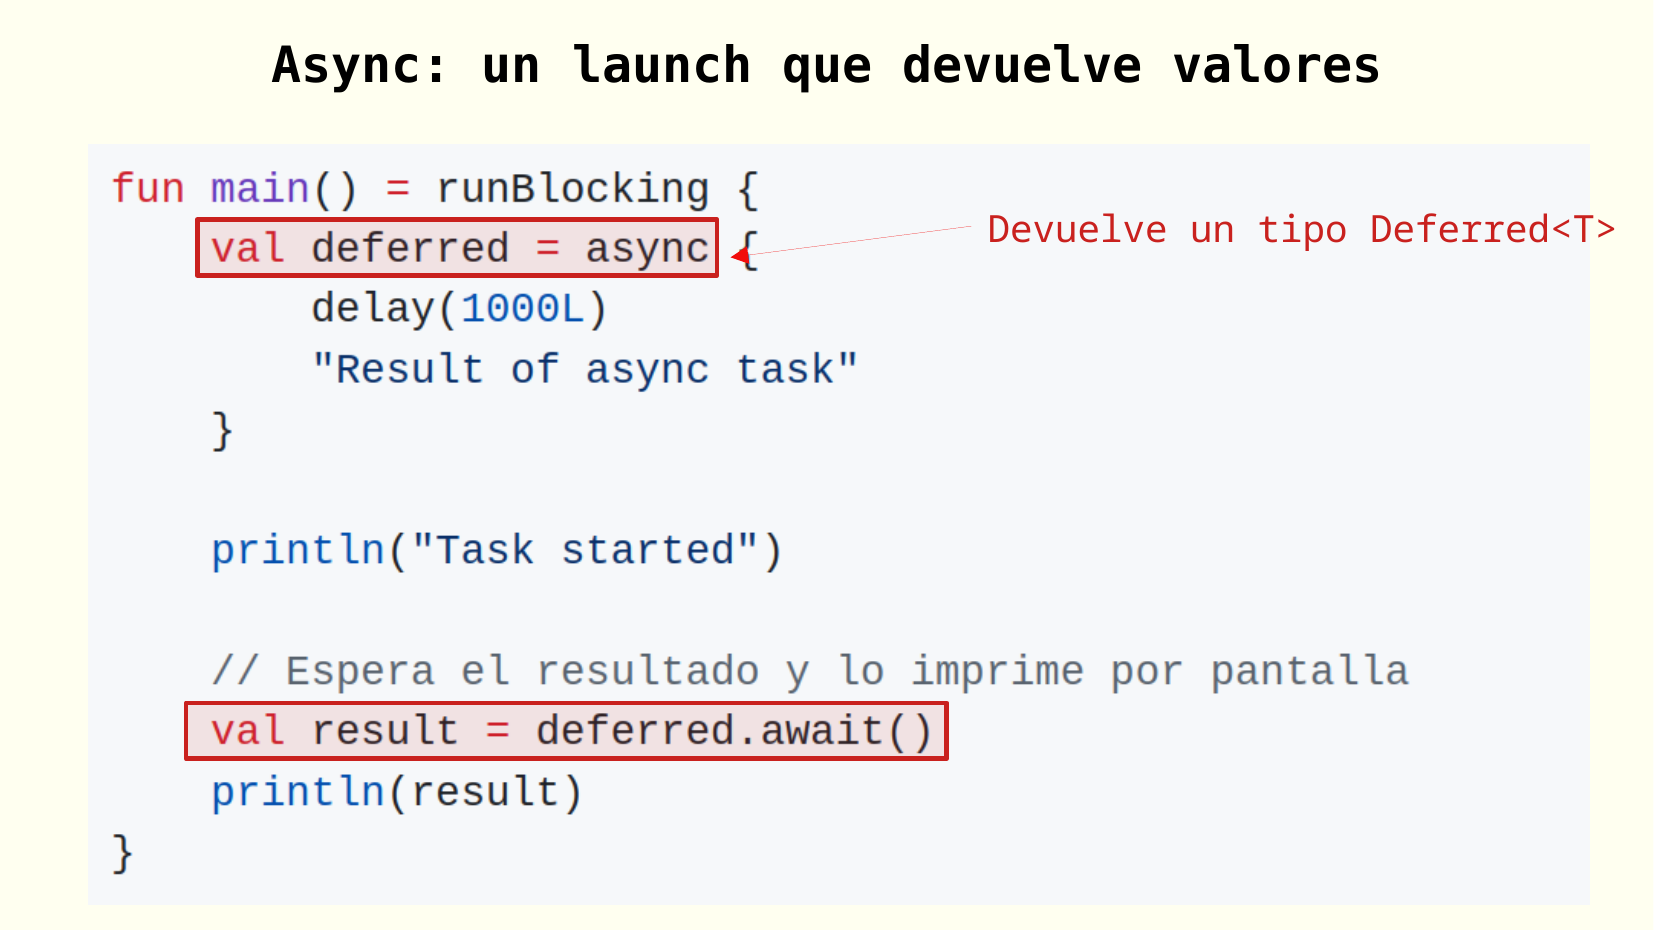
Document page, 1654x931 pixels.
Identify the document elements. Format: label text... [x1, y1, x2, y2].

text_box [197, 219, 717, 276]
title Async: un launch que devuelve valores [82, 1, 1571, 129]
picture [88, 144, 1590, 905]
text_box [186, 702, 947, 759]
text_box Devuelve un tipo Deferred<T> [972, 194, 1649, 256]
